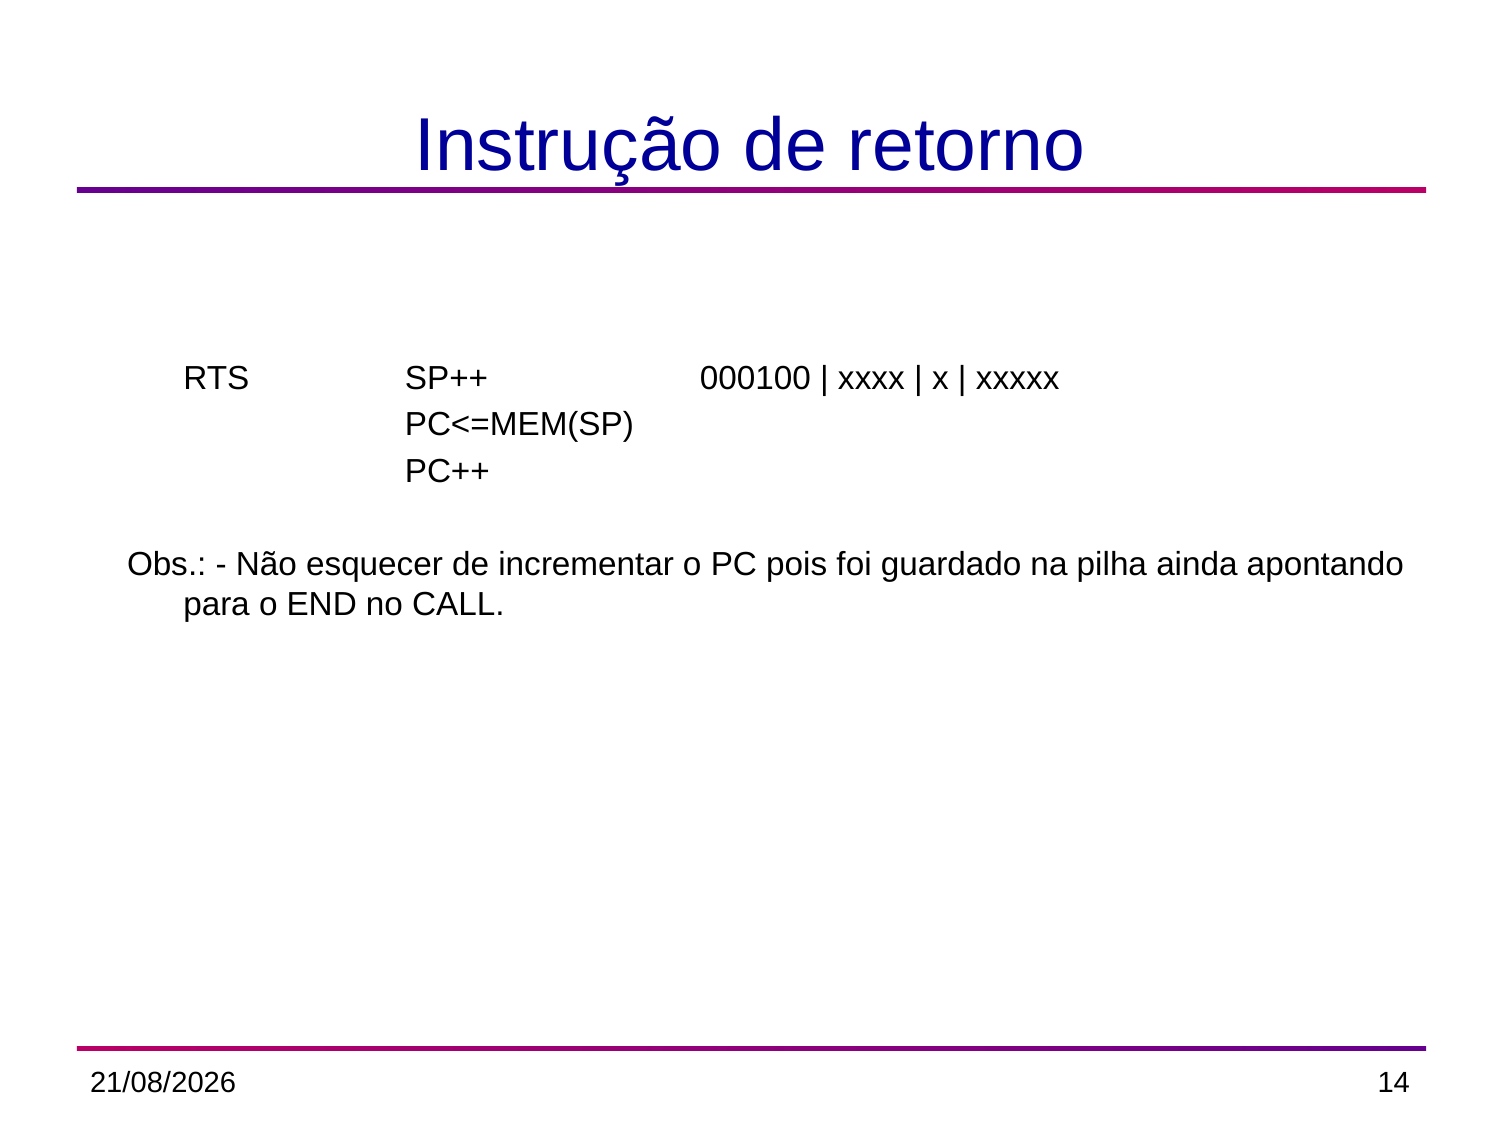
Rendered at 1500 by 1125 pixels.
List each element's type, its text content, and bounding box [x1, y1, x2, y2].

text_box RTS SP++ 000100 | xxxx | x | xxxxx PC<=MEM(SP) PC++ Obs.: - Não esquecer de incrementar o PC pois foi guardado na pilha ainda apontando para o END no CALL. [112, 255, 1463, 1059]
title Instrução de retorno [76, 74, 1424, 193]
slide_number 27/07/2022 [75, 1055, 425, 1125]
slide_number <number> [1074, 1059, 1425, 1125]
